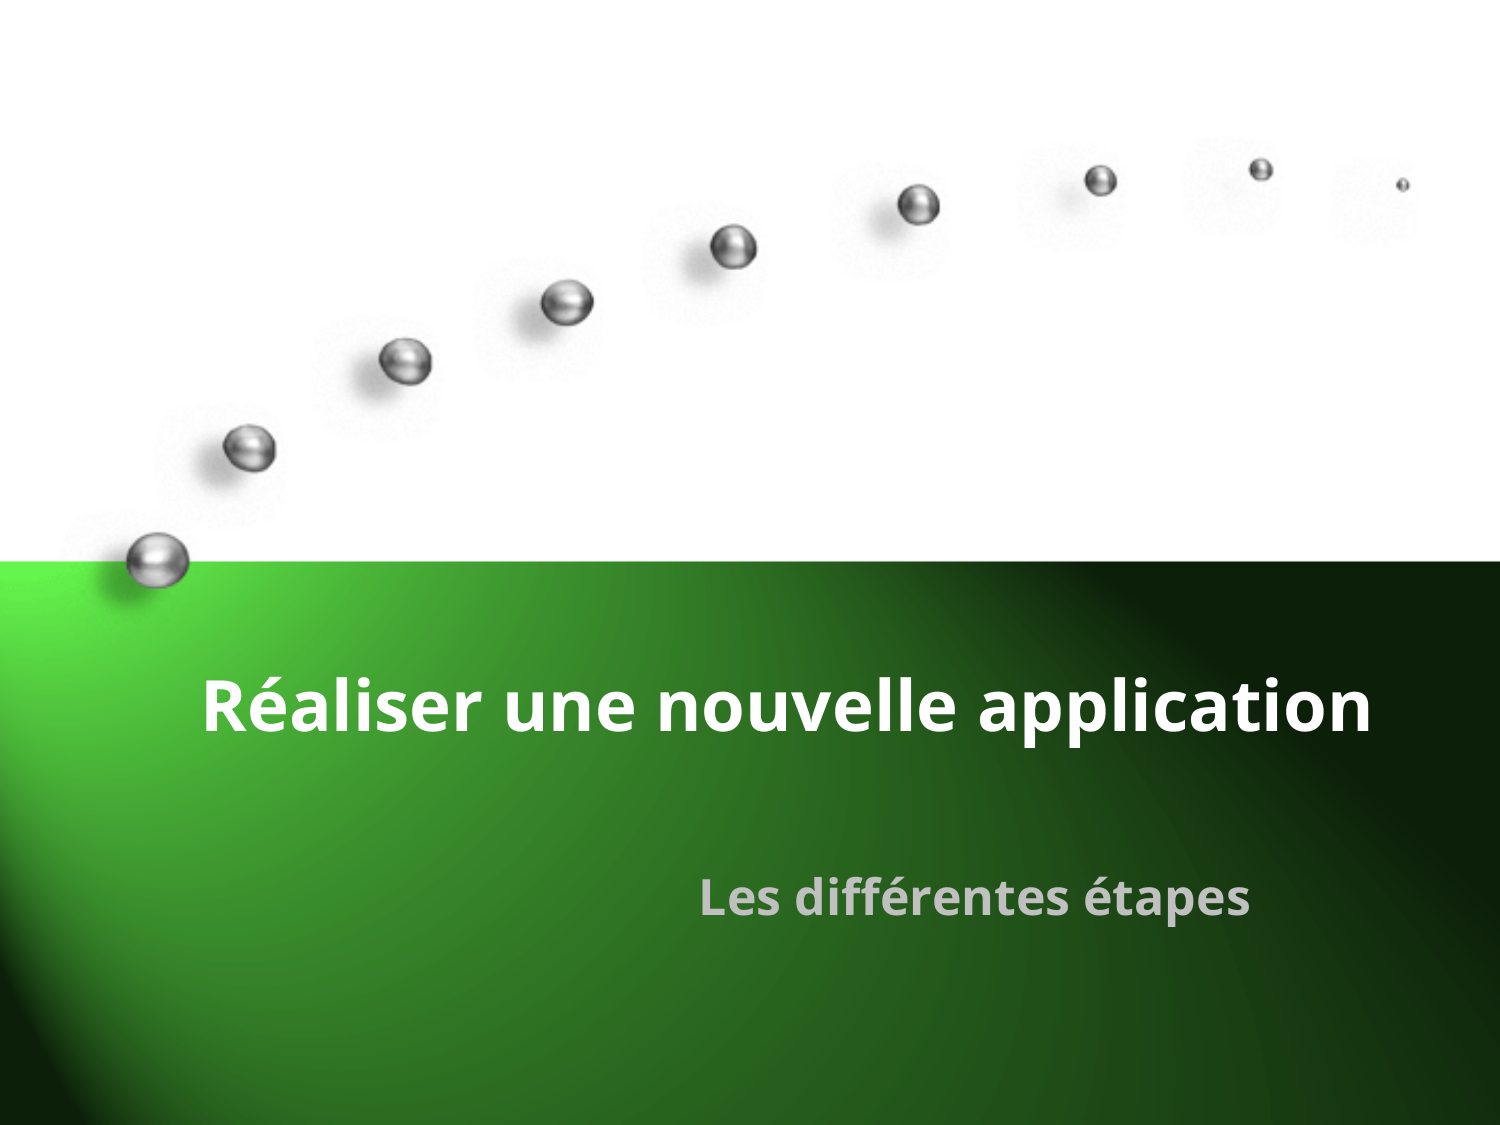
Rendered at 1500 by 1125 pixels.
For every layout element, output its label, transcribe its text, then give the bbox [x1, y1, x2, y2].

text_box Les différentes étapes [450, 857, 1500, 975]
text_box Réaliser une nouvelle application [150, 609, 1426, 798]
picture [0, 0, 1500, 1125]
